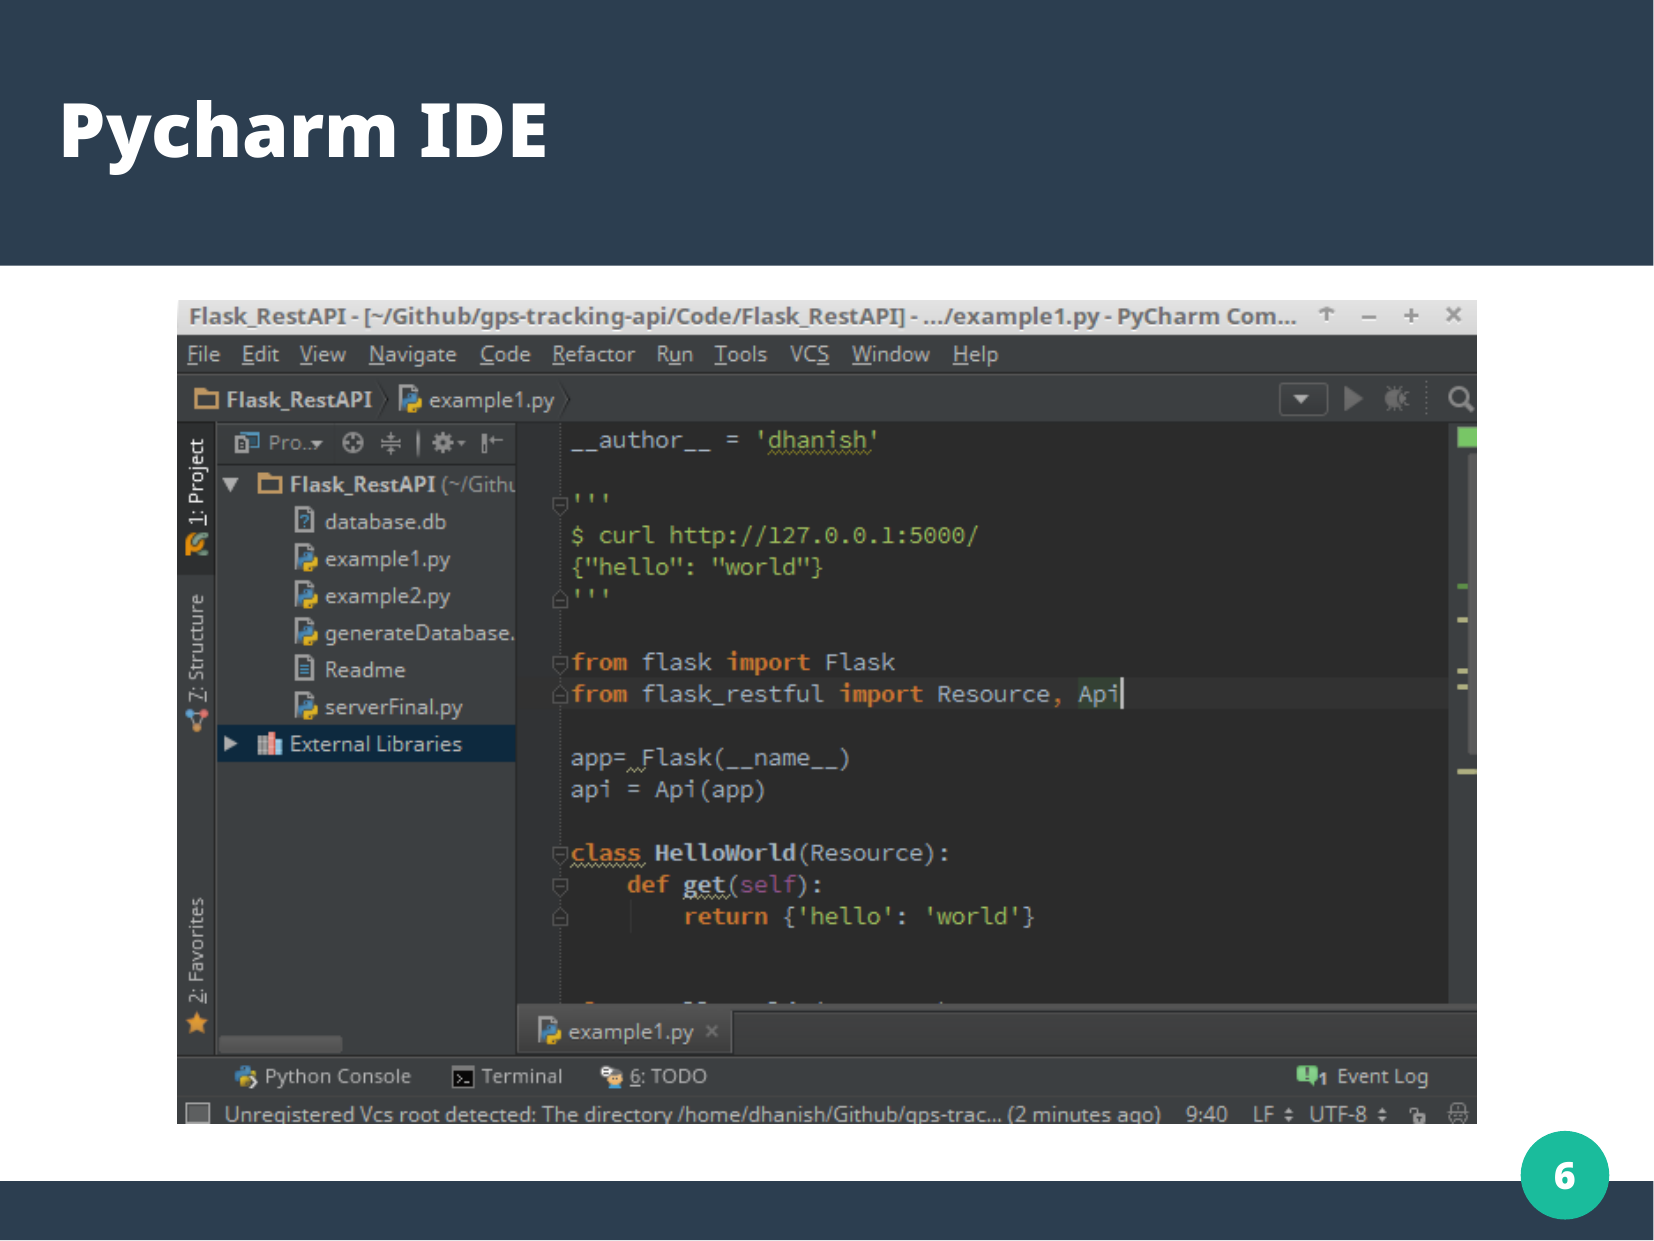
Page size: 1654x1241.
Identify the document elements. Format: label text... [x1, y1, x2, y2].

title Pycharm IDE [59, 49, 1595, 207]
picture [177, 300, 1477, 1124]
